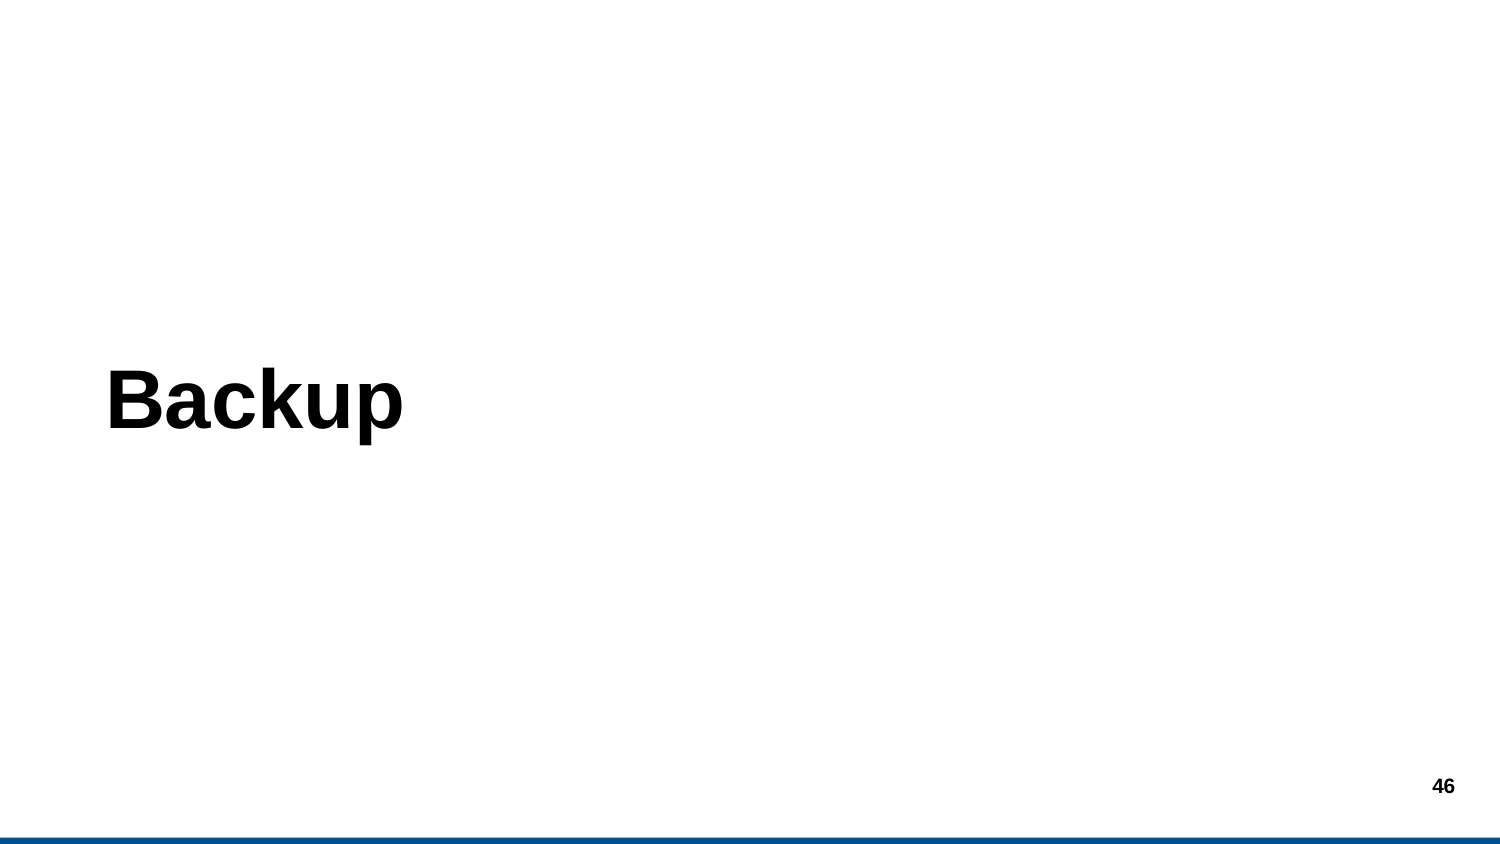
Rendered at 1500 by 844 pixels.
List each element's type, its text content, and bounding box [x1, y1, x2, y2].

title Backup [90, 324, 1440, 466]
